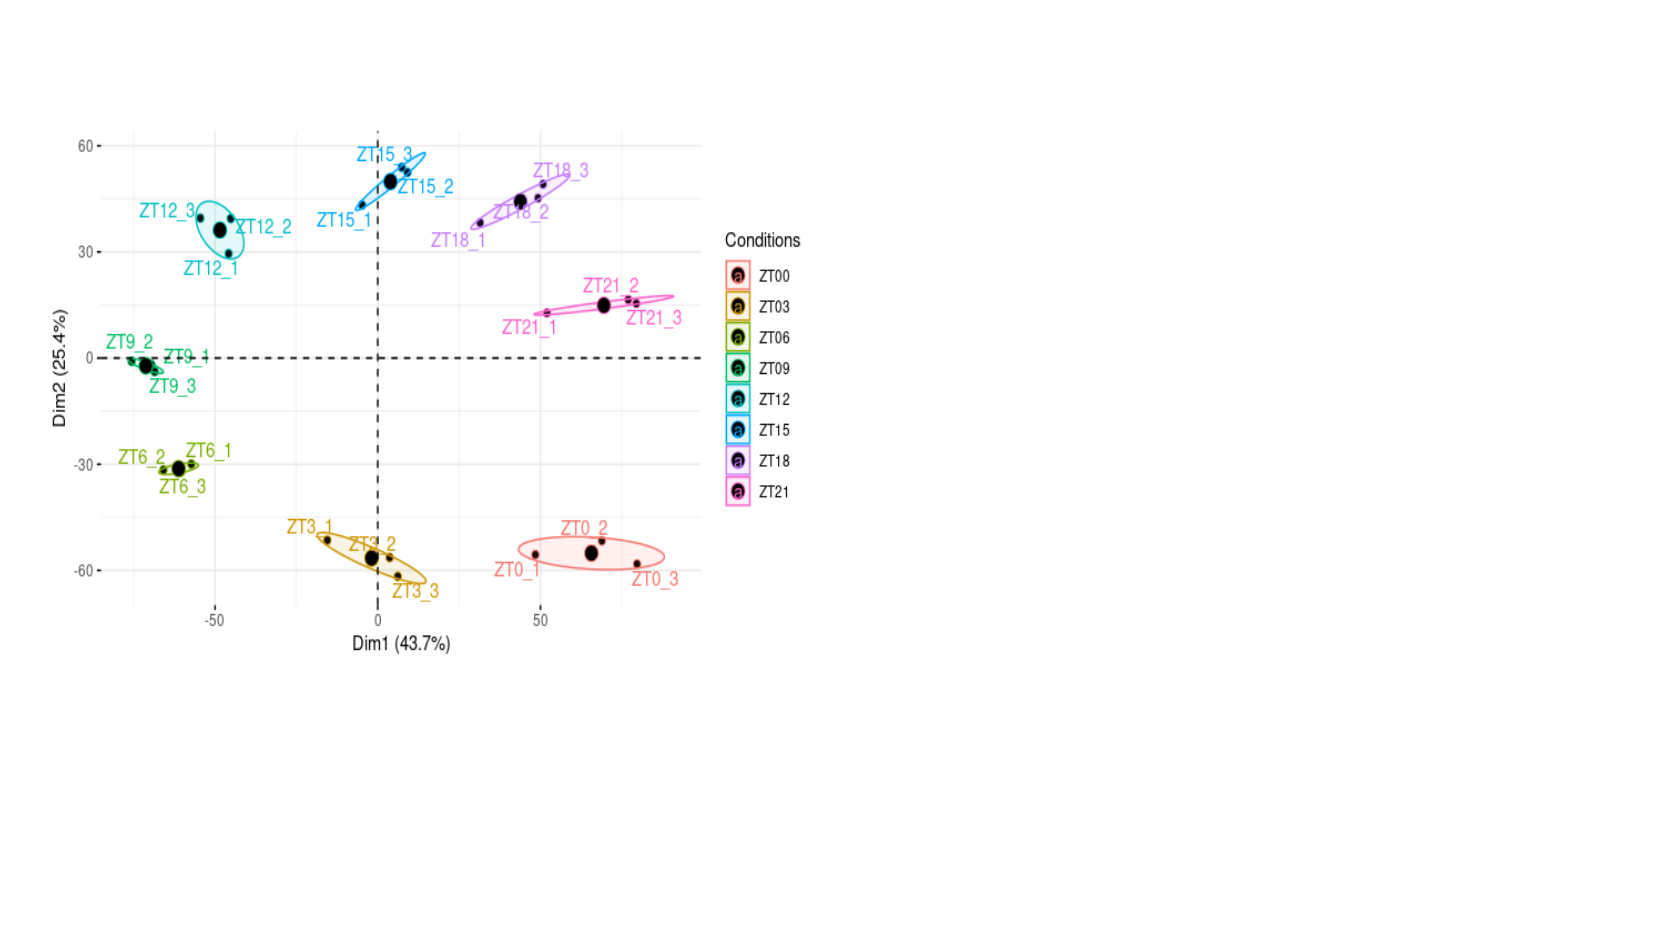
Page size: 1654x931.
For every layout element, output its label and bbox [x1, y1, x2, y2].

picture [45, 89, 817, 665]
